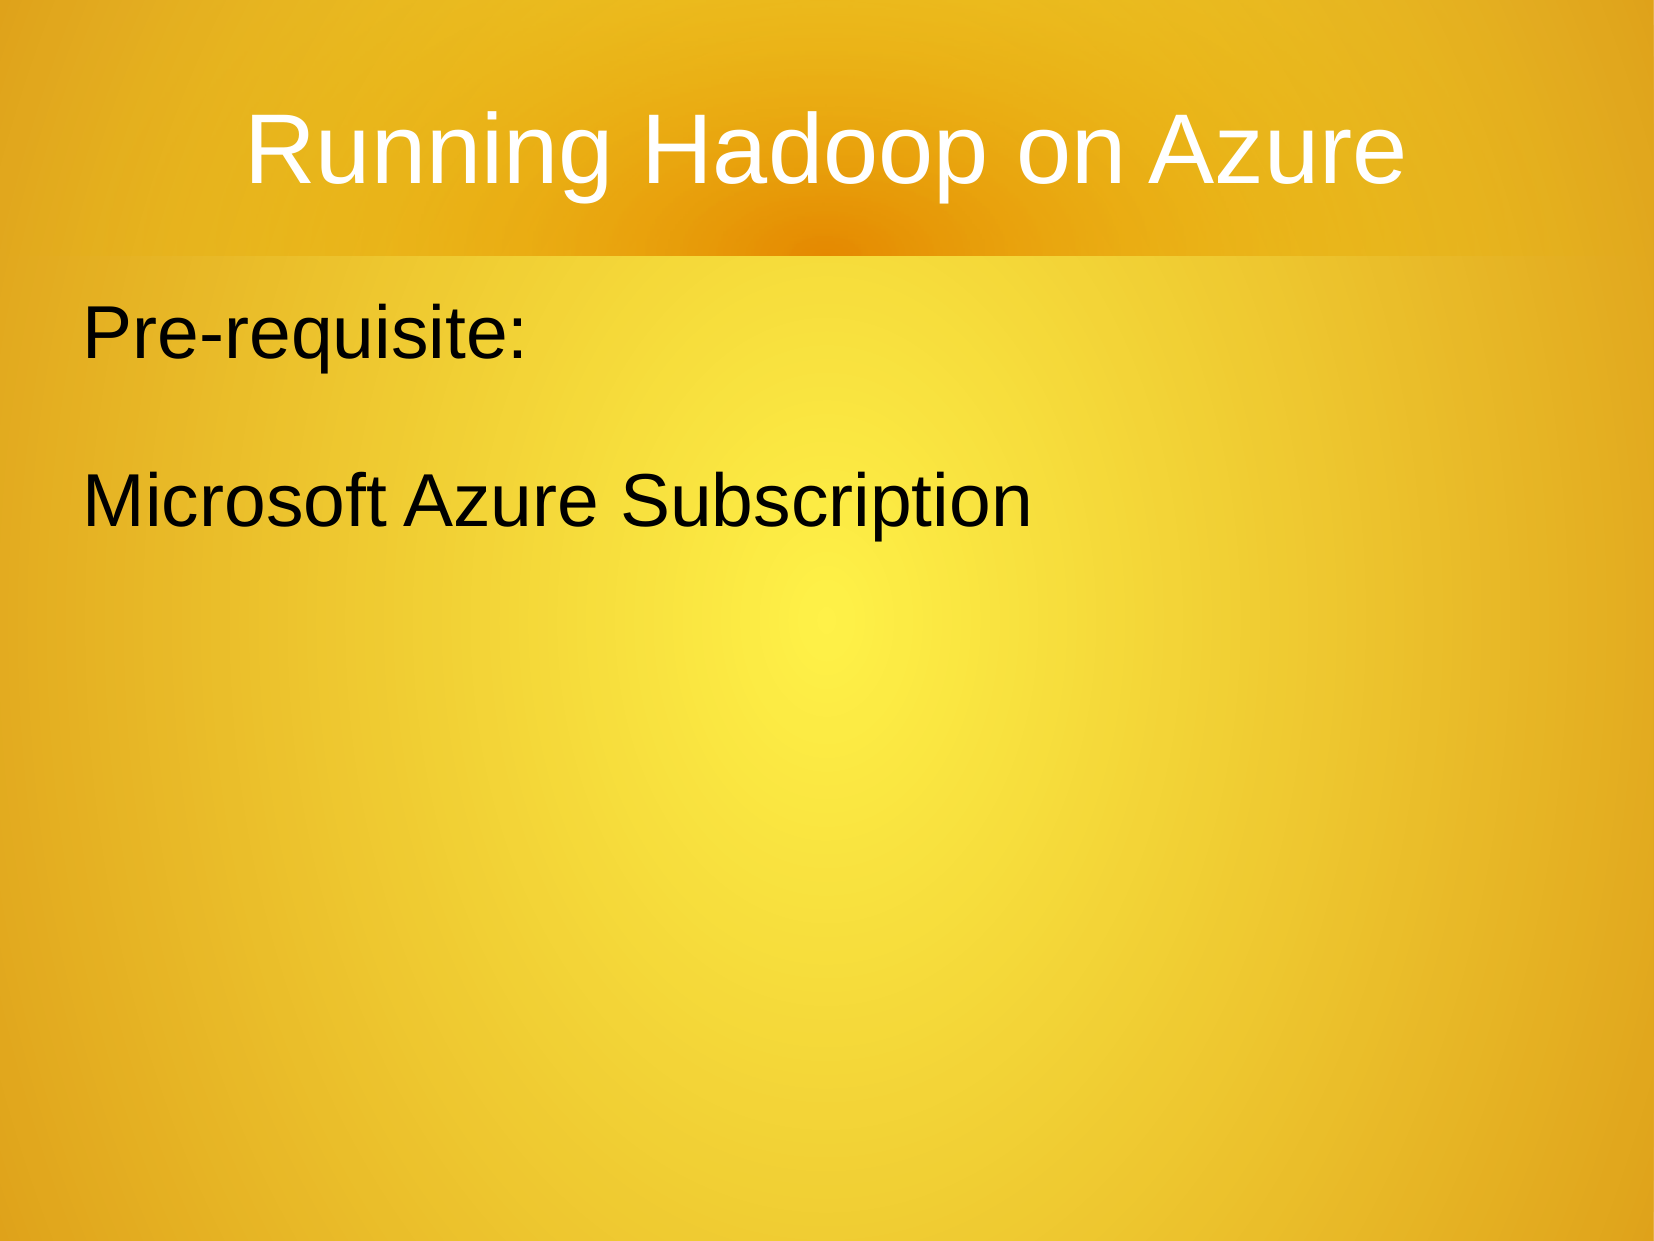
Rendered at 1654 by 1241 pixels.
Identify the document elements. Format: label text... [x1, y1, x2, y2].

subtitle Pre-requisite: Microsoft Azure Subscription [82, 290, 1571, 1037]
title Running Hadoop on Azure [82, 47, 1571, 252]
